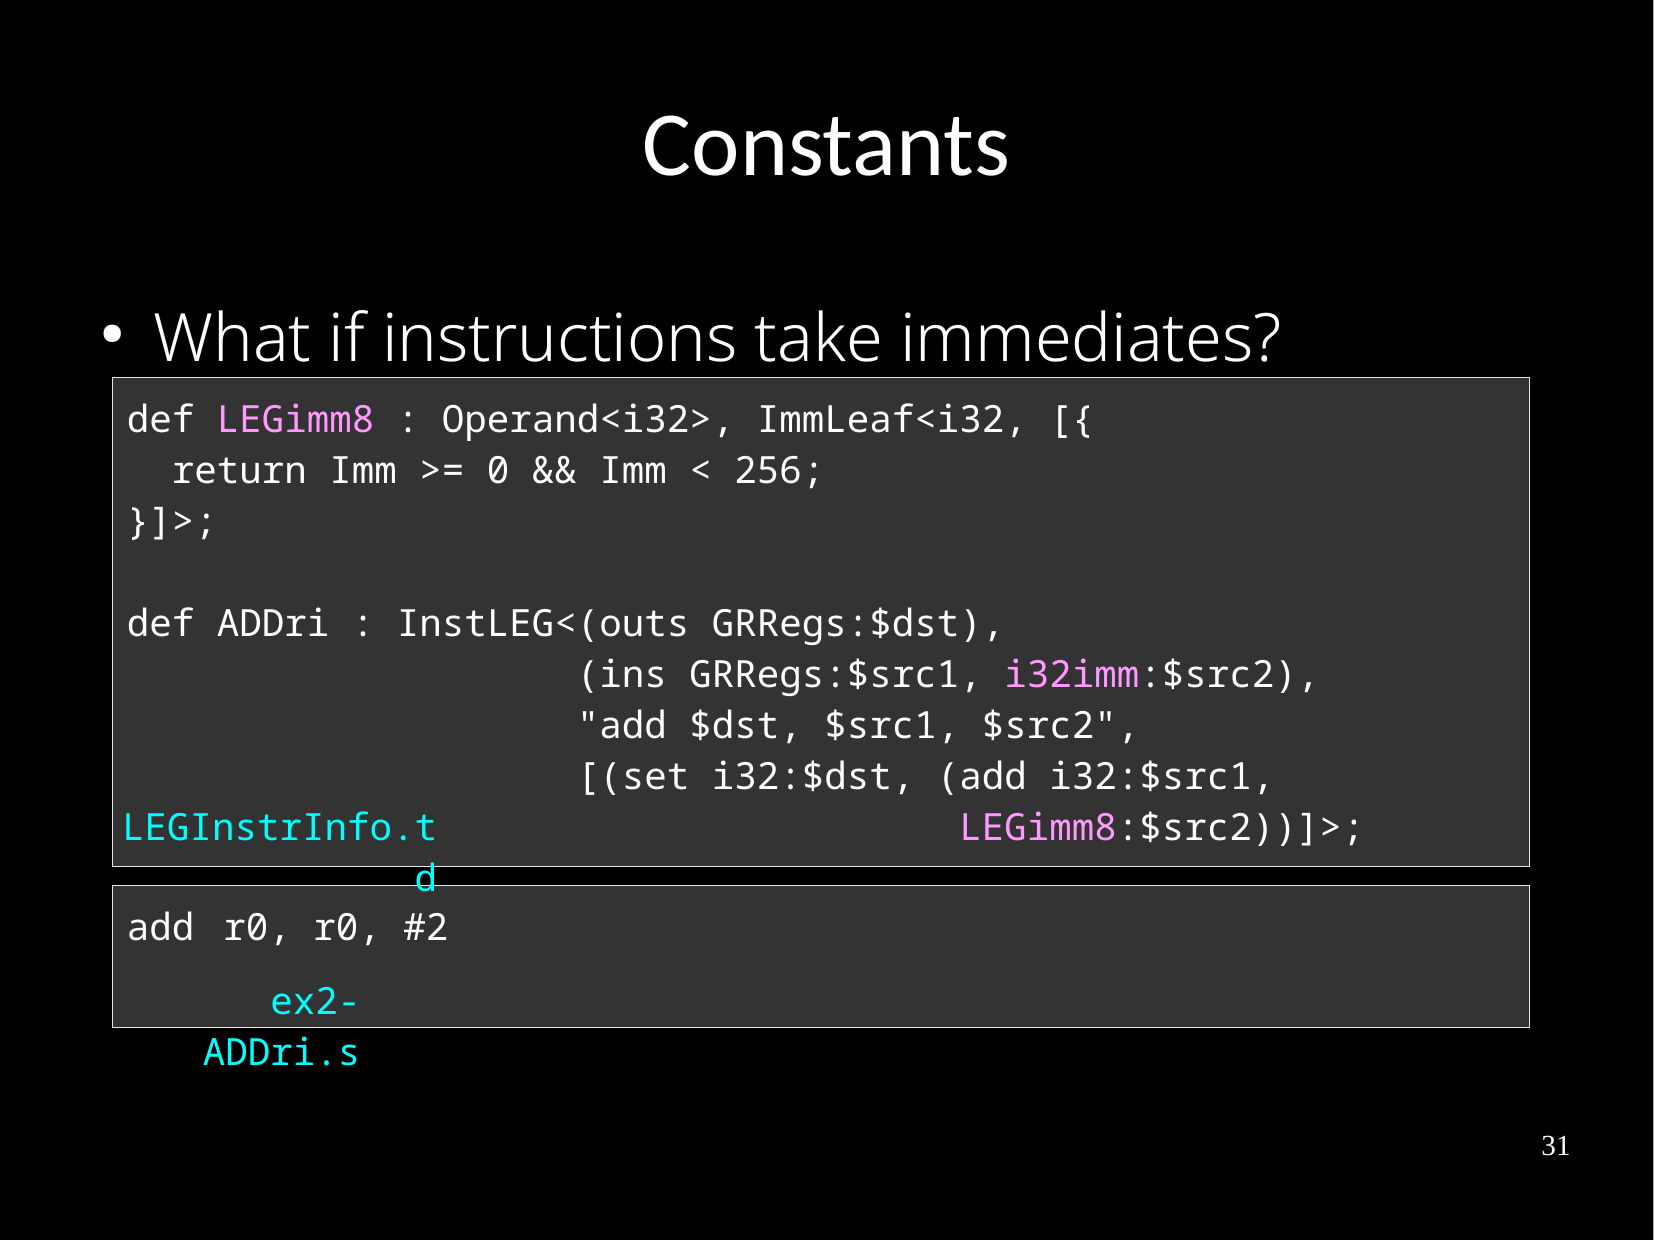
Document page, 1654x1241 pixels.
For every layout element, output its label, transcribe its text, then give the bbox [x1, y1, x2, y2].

text_box def LEGimm8 : Operand<i32>, ImmLeaf<i32, [{ return Imm >= 0 && Imm < 256; }]>; def ADDri : InstLEG<(outs GRRegs:$dst), (ins GRRegs:$src1, i32imm:$src2), "add $dst, $src1, $src2", [(set i32:$dst, (add i32:$src1, LEGimm8:$src2))]>; [112, 377, 1530, 851]
text_box ex2-ADDri.s [118, 974, 373, 1019]
text_box add r0, r0, #2 [112, 885, 1530, 1028]
text_box LEGInstrInfo.td [118, 800, 449, 845]
list What if instructions take immediates? [82, 290, 1571, 1010]
title Constants [82, 49, 1571, 257]
